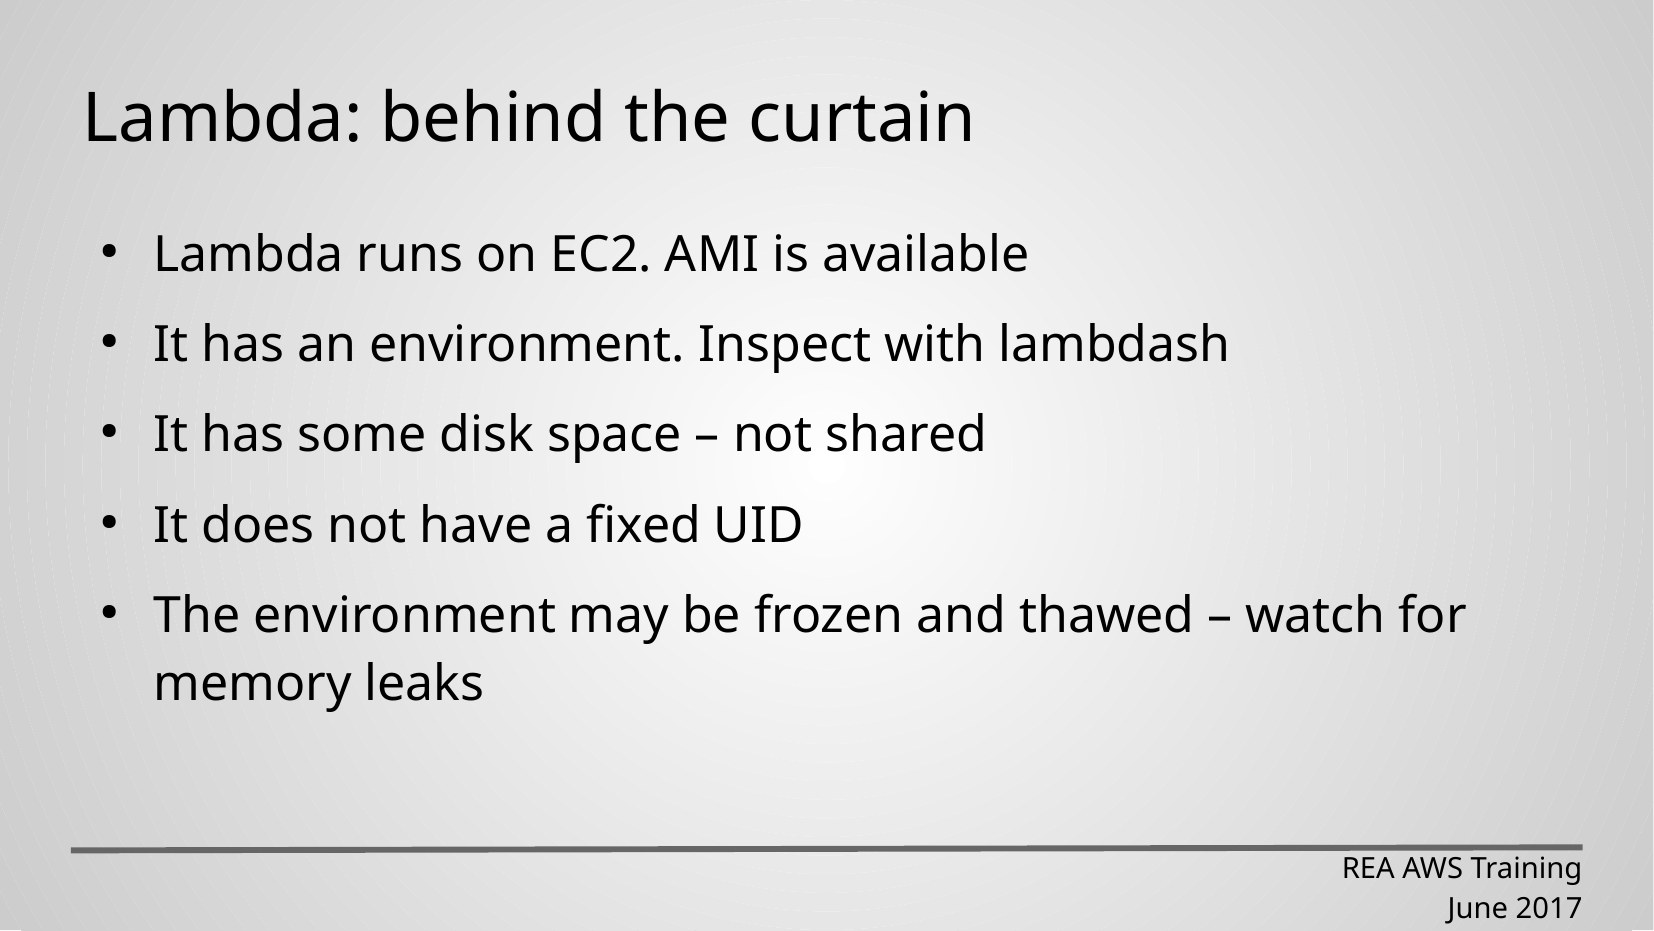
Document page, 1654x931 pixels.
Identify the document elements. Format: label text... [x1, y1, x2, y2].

title Lambda: behind the curtain [82, 37, 1571, 193]
list Lambda runs on EC2. AMI is available It has an environment. Inspect with lambdash It has some disk space – not shared It does not have a fixed UID The environment may be frozen and thawed – watch for memory leaks [82, 217, 1571, 827]
